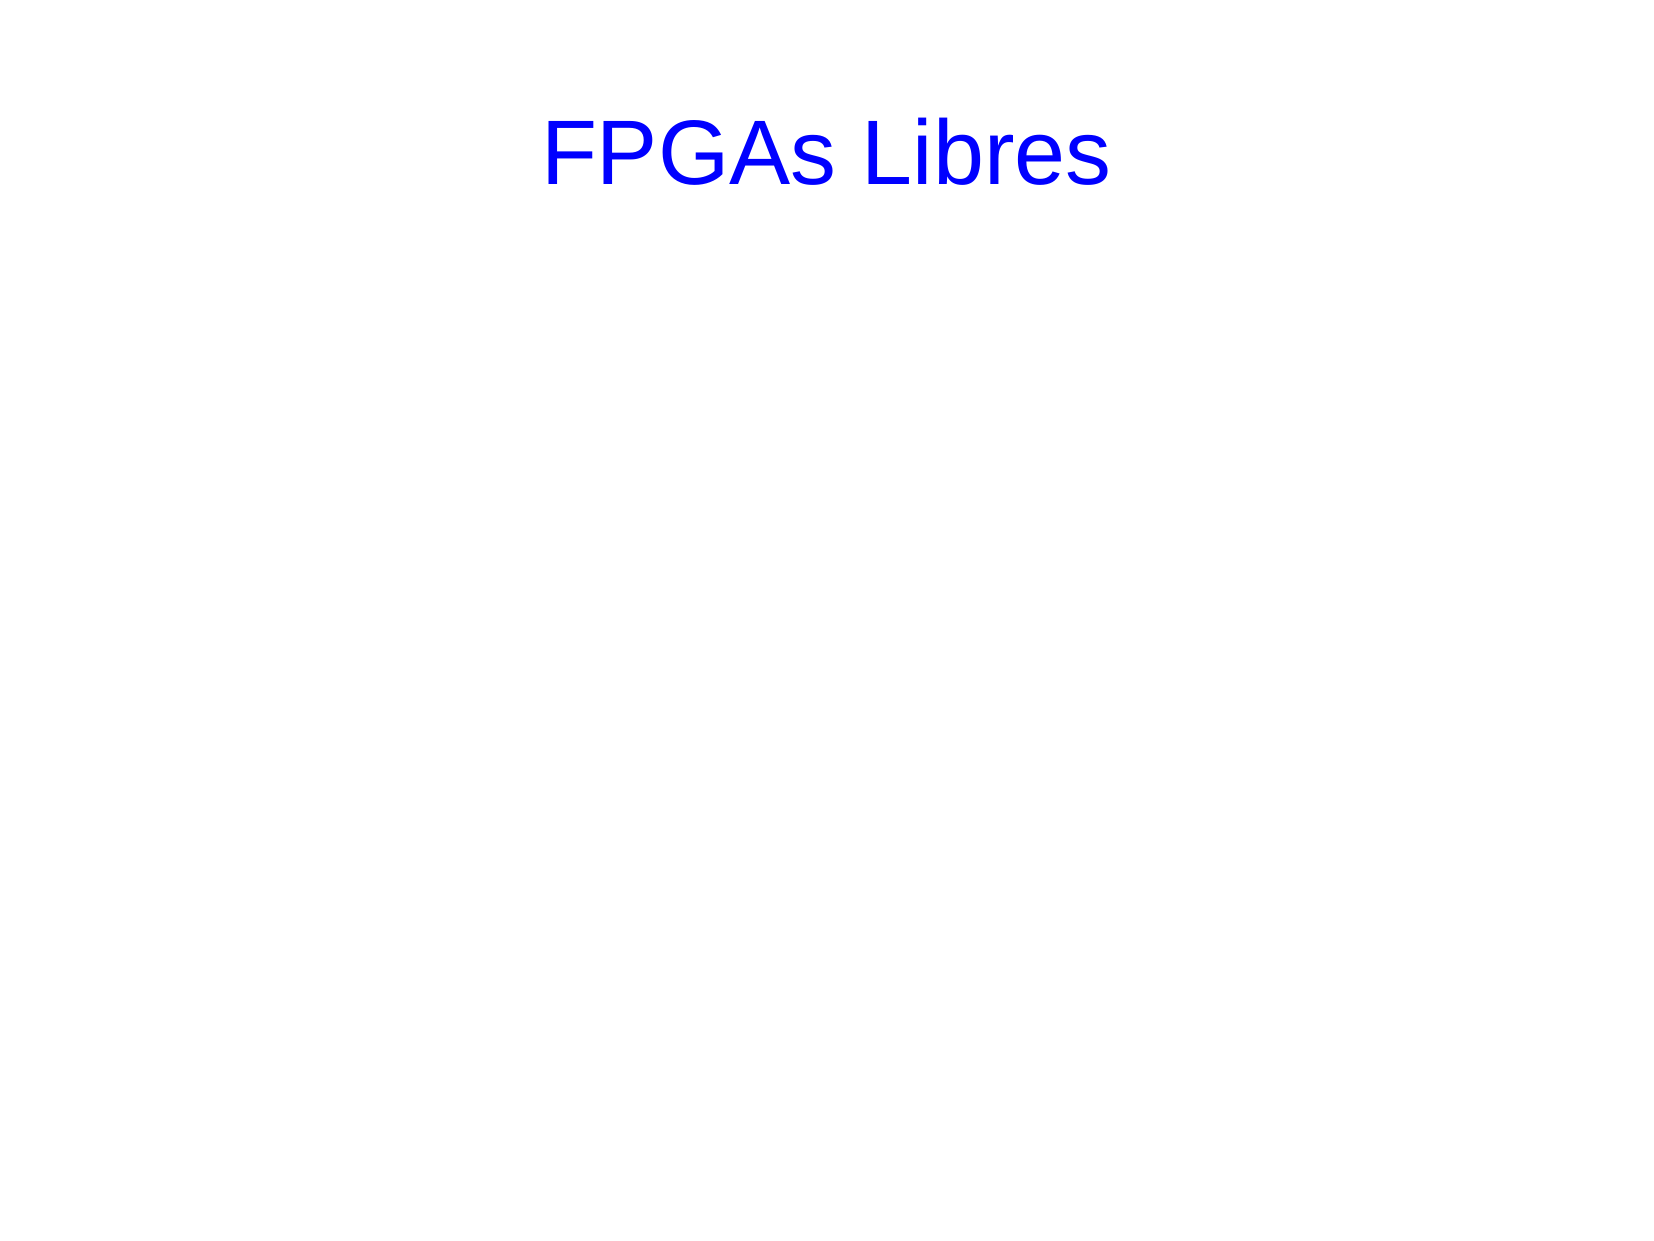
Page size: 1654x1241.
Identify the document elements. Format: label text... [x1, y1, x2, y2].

title FPGAs Libres [82, 49, 1571, 257]
